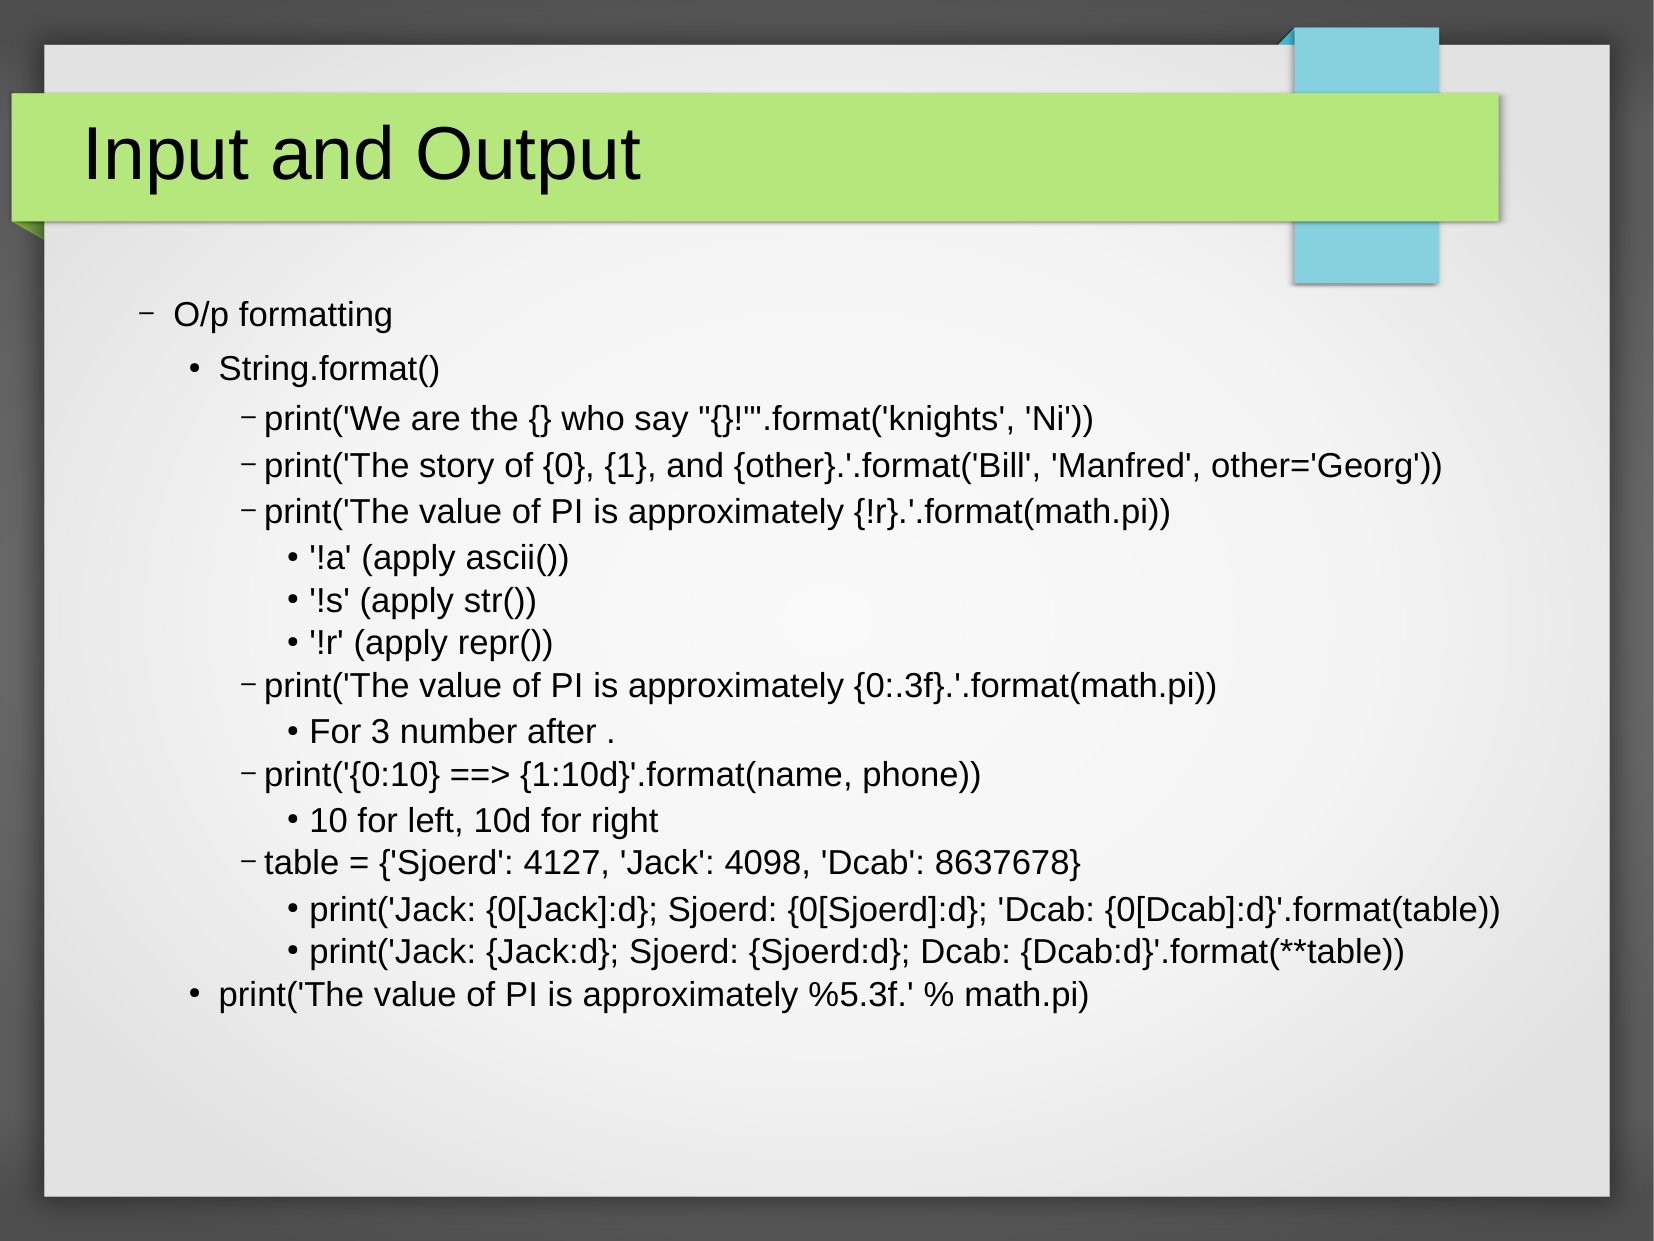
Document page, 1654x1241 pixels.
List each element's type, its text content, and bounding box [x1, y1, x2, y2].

title Input and Output [82, 94, 1264, 213]
list O/p formatting String.format() print('We are the {} who say "{}!"'.format('knights', 'Ni')) print('The story of {0}, {1}, and {other}.'.format('Bill', 'Manfred', other='Georg')) print('The value of PI is approximately {!r}.'.format(math.pi)) '!a' (apply ascii()) '!s' (apply str()) '!r' (apply repr()) print('The value of PI is approximately {0:.3f}.'.format(math.pi)) For 3 number after . print('{0:10} ==> {1:10d}'.format(name, phone)) 10 for left, 10d for right table = {'Sjoerd': 4127, 'Jack': 4098, 'Dcab': 8637678} print('Jack: {0[Jack]:d}; Sjoerd: {0[Sjoerd]:d}; 'Dcab: {0[Dcab]:d}'.format(table)) print('Jack: {Jack:d}; Sjoerd: {Sjoerd:d}; Dcab: {Dcab:d}'.format(**table)) print('The value of PI is approximately %5.3f.' % math.pi) [82, 295, 1571, 1015]
picture [0, 0, 1654, 1241]
